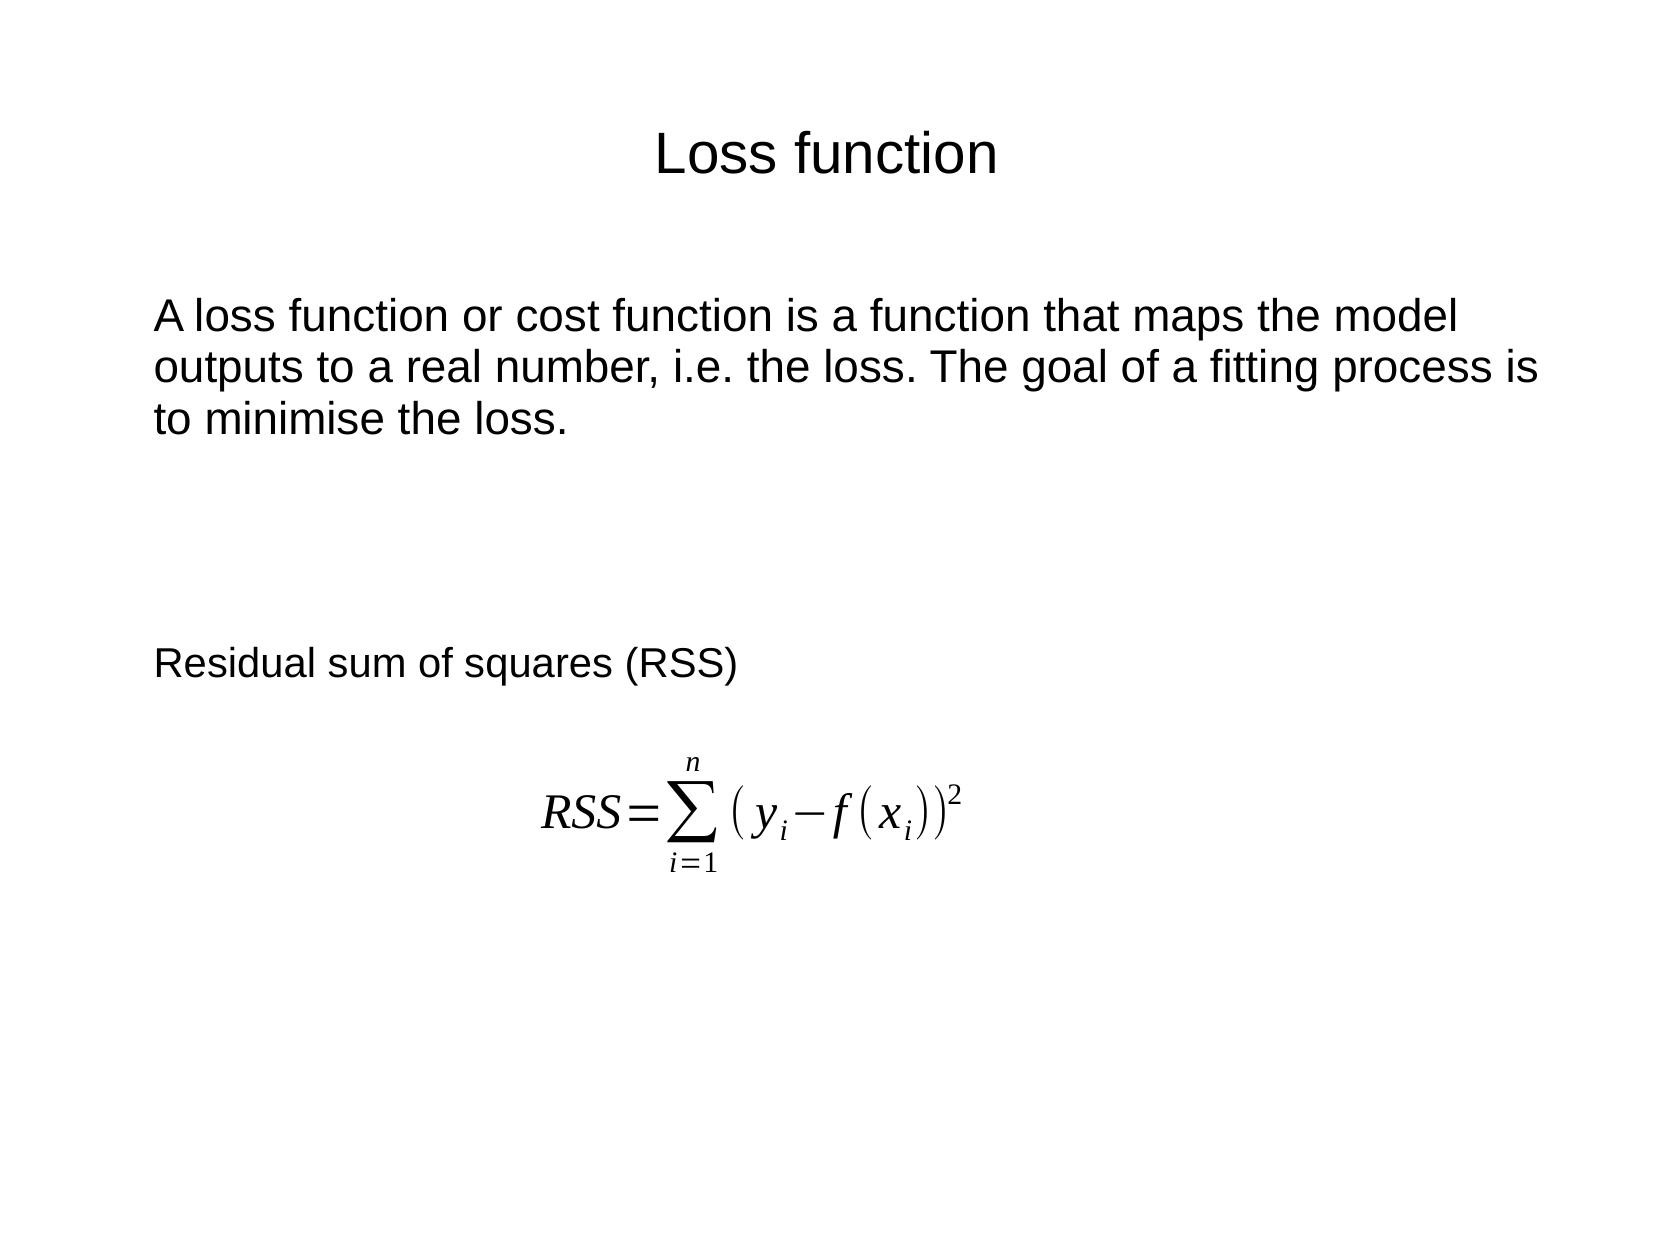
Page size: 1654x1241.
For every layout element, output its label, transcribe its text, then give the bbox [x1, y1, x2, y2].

chart [532, 744, 969, 880]
list A loss function or cost function is a function that maps the model outputs to a real number, i.e. the loss. The goal of a fitting process is to minimise the loss. Residual sum of squares (RSS) [82, 290, 1571, 1010]
title Loss function [82, 49, 1571, 257]
